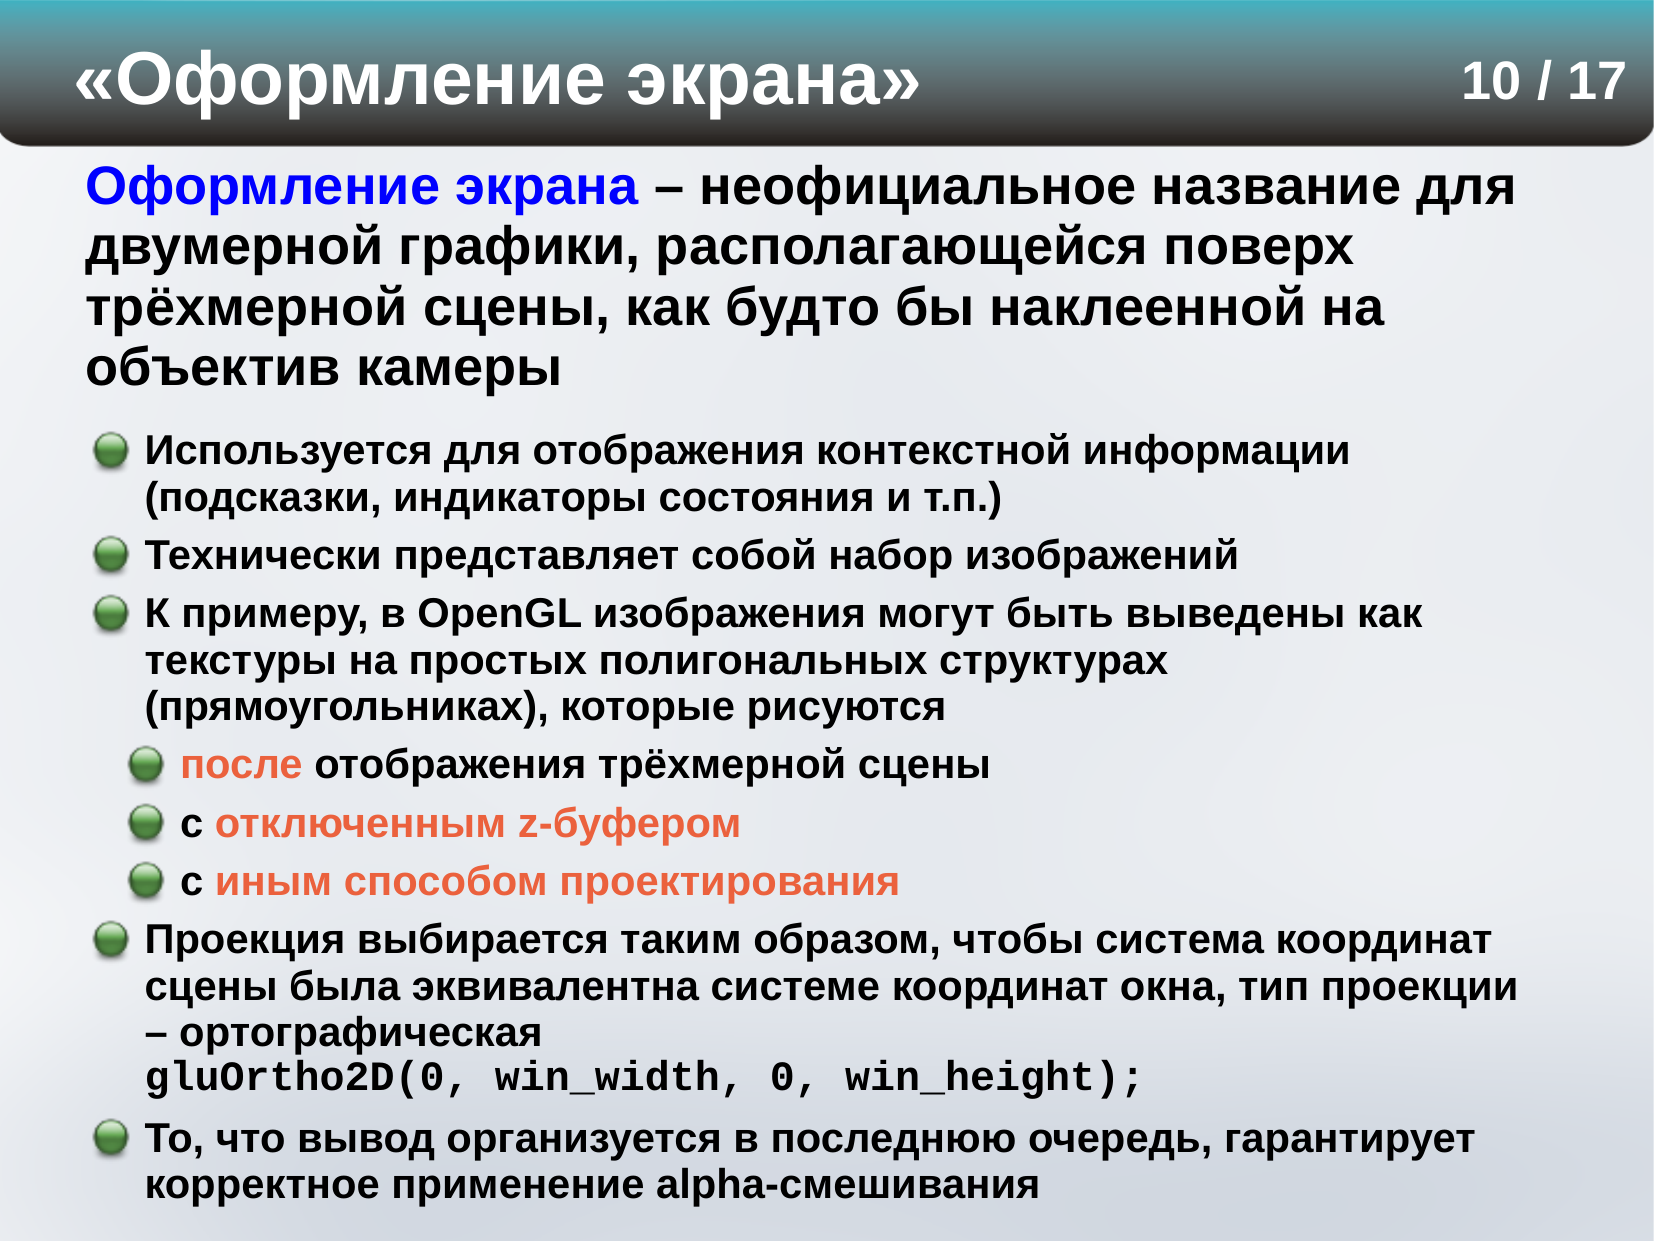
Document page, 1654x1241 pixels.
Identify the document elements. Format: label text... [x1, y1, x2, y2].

text_box Оформление экрана – неофициальное название для двумерной графики, располагающейся поверх трёхмерной сцены, как будто бы наклеенной на объектив камеры Используется для отображения контекстной информации (подсказки, индикаторы состояния и т.п.) Технически представляет собой набор изображений К примеру, в OpenGL изображения могут быть выведены как текстуры на простых полигональных структурах (прямоугольниках), которые рисуются после отображения трёхмерной сцены с отключенным z-буфером с иным способом проектирования Проекция выбирается таким образом, чтобы система координат сцены была эквивалентна системе координат окна, тип проекции – ортографическая gluOrtho2D(0, win_width, 0, win_height); То, что вывод организуется в последнюю очередь, гарантирует корректное применение alpha-смешивания [70, 147, 1536, 1215]
text_box <номер> / 17 [1446, 42, 1654, 119]
picture [0, 0, 1654, 1241]
text_box «Оформление экрана» [59, 29, 1359, 129]
